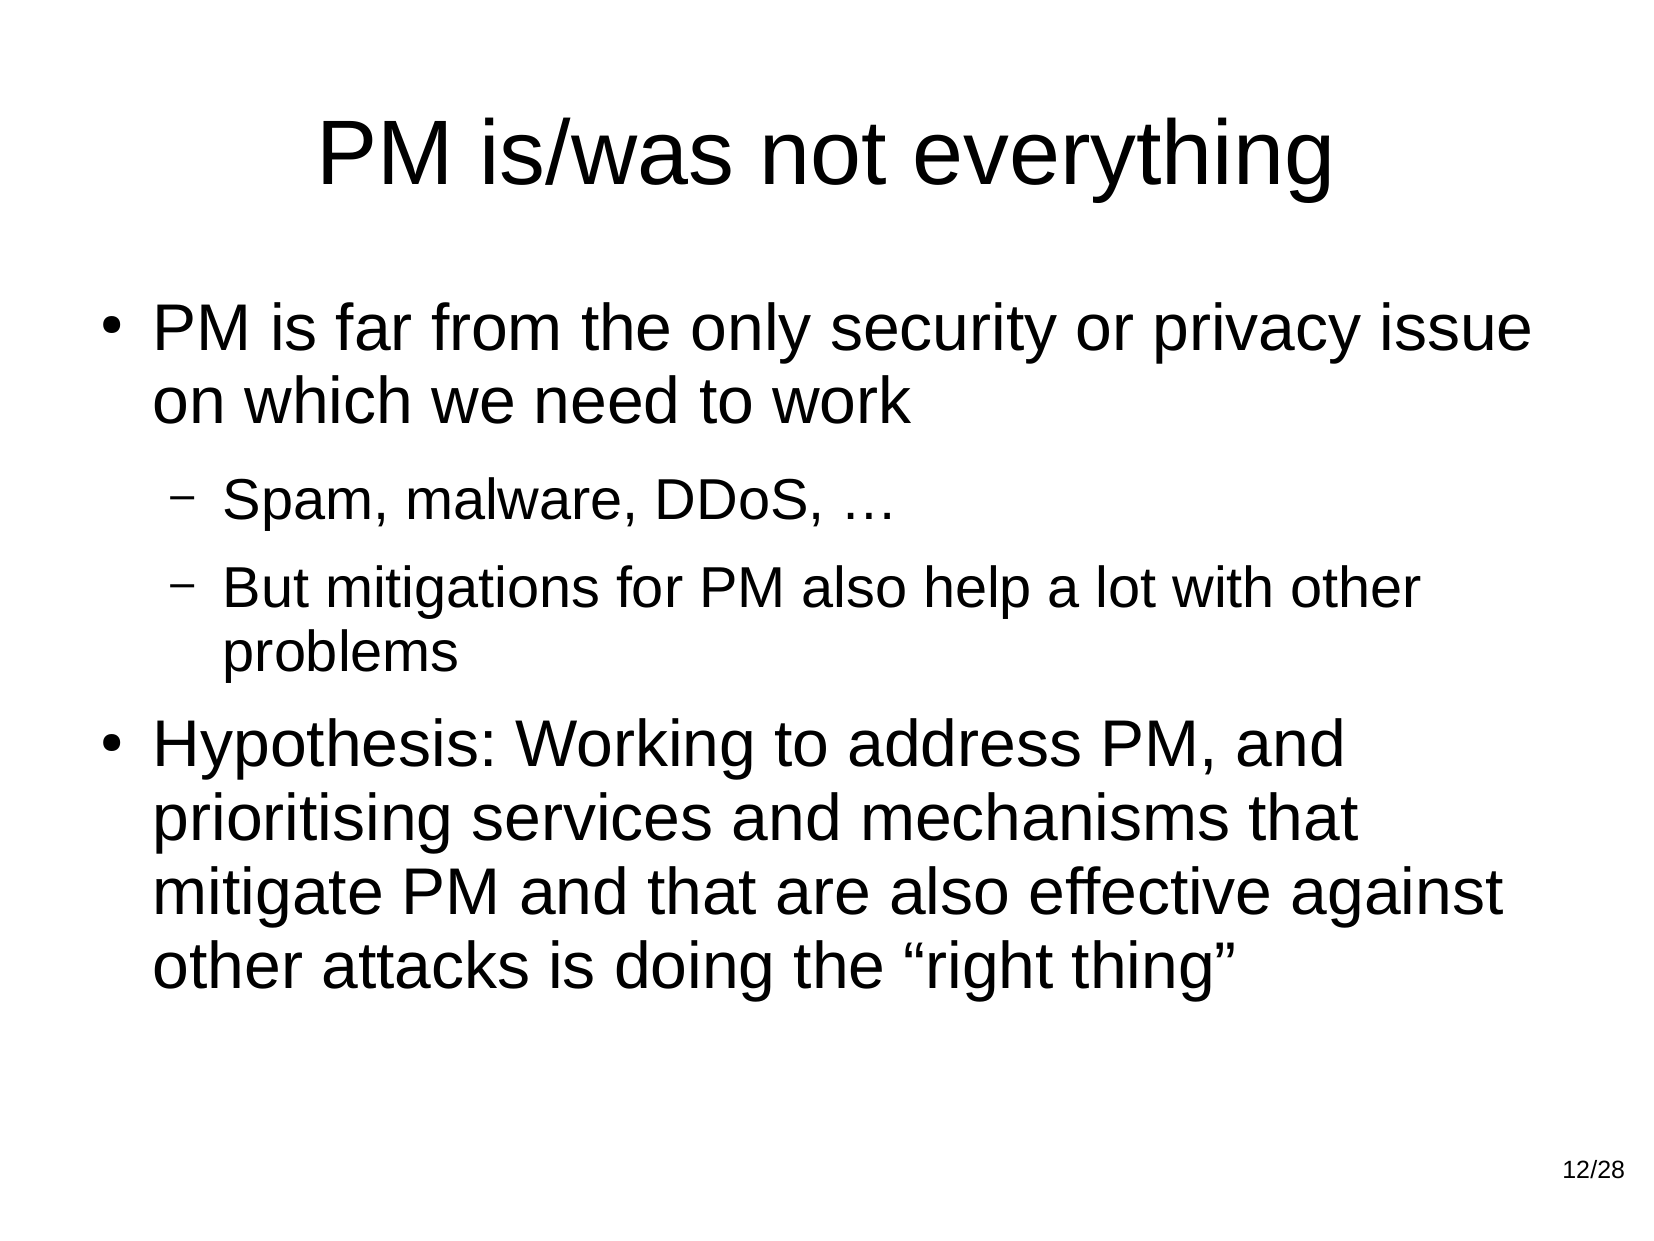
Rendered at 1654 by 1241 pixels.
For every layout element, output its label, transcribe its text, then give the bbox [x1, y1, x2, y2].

list PM is far from the only security or privacy issue on which we need to work Spam, malware, DDoS, … But mitigations for PM also help a lot with other problems Hypothesis: Working to address PM, and prioritising services and mechanisms that mitigate PM and that are also effective against other attacks is doing the “right thing” [82, 290, 1571, 1010]
title PM is/was not everything [82, 49, 1571, 257]
